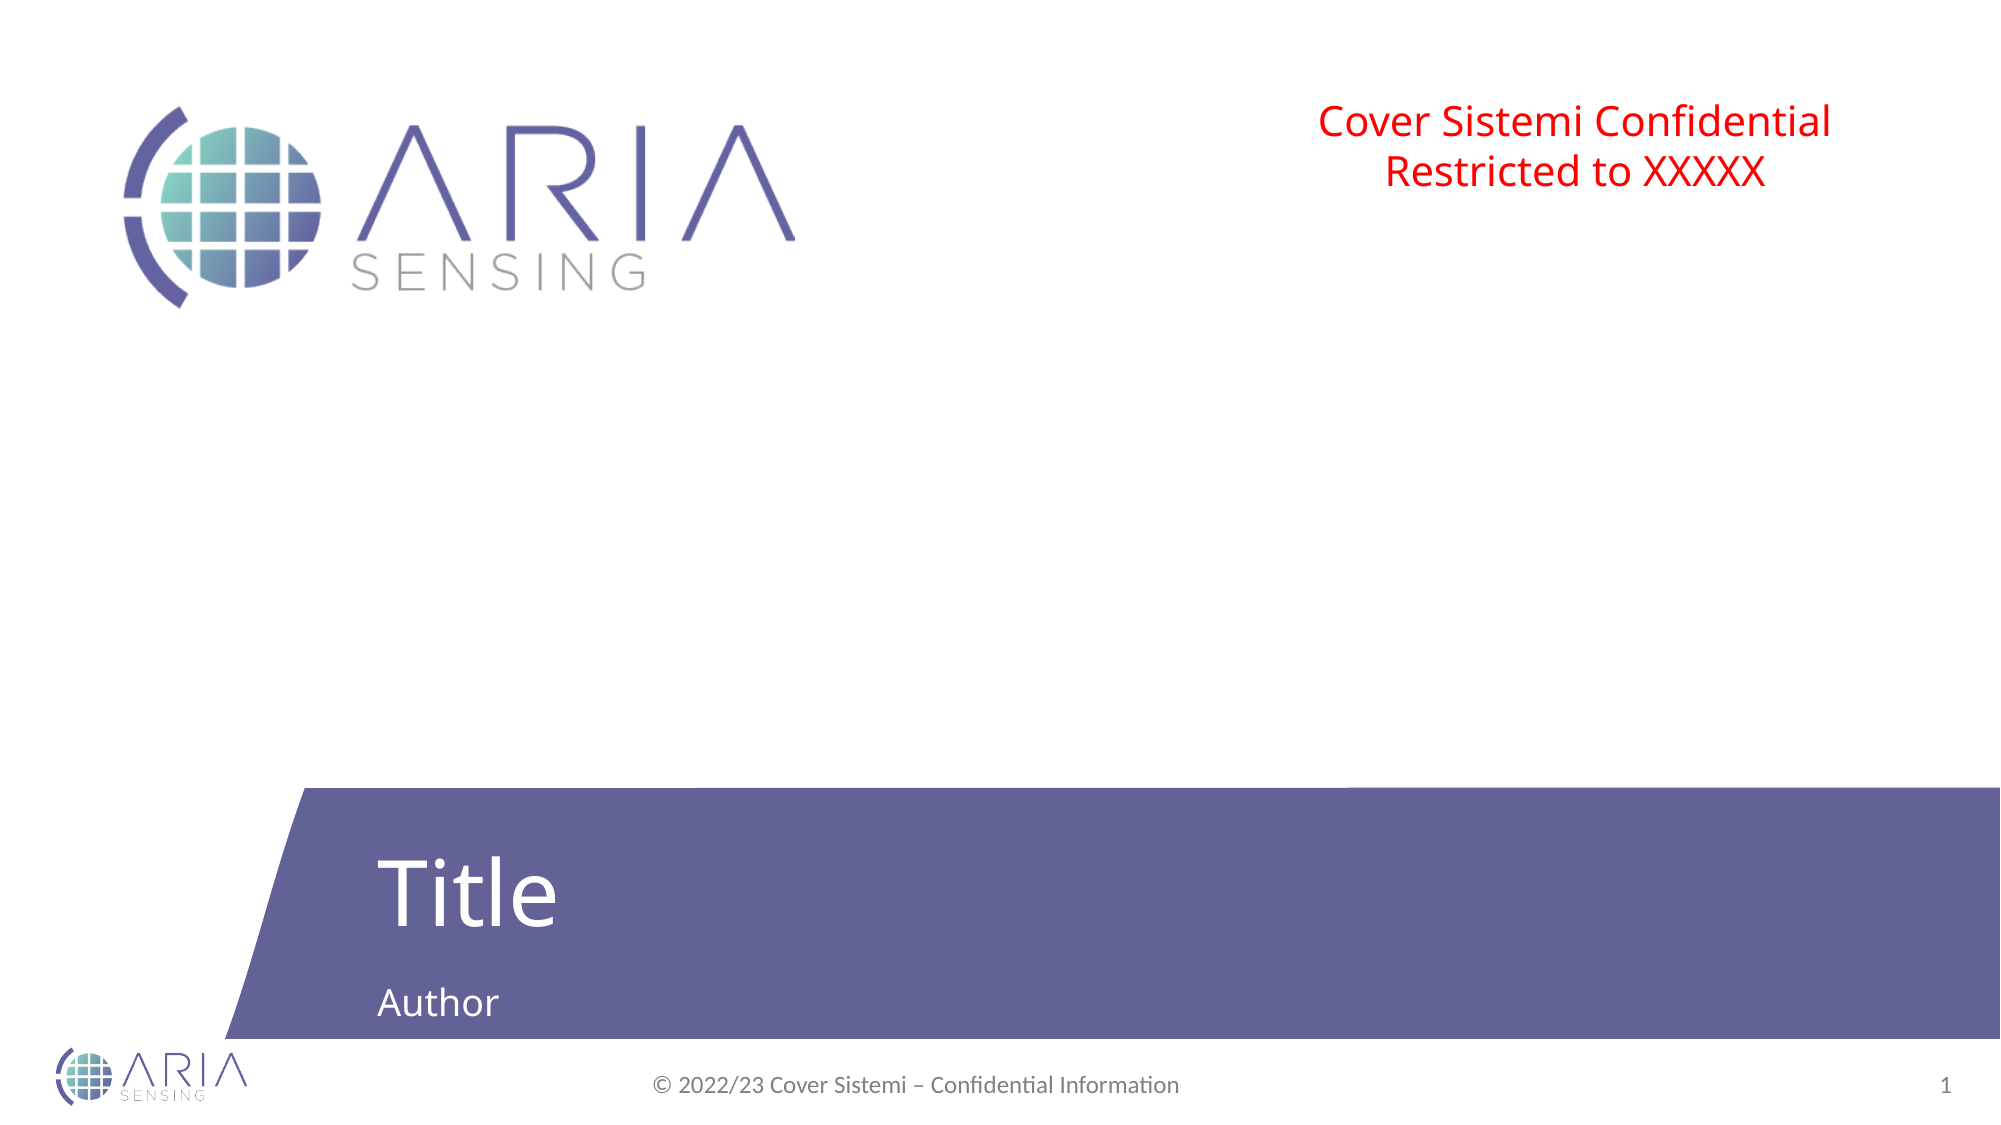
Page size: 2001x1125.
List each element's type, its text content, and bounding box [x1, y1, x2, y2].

subtitle Author [362, 959, 1938, 1044]
picture [122, 103, 795, 309]
picture [55, 1046, 247, 1106]
list Cover Sistemi Confidential Restricted to XXXXX [1275, 87, 1875, 325]
title Title [362, 839, 1938, 955]
